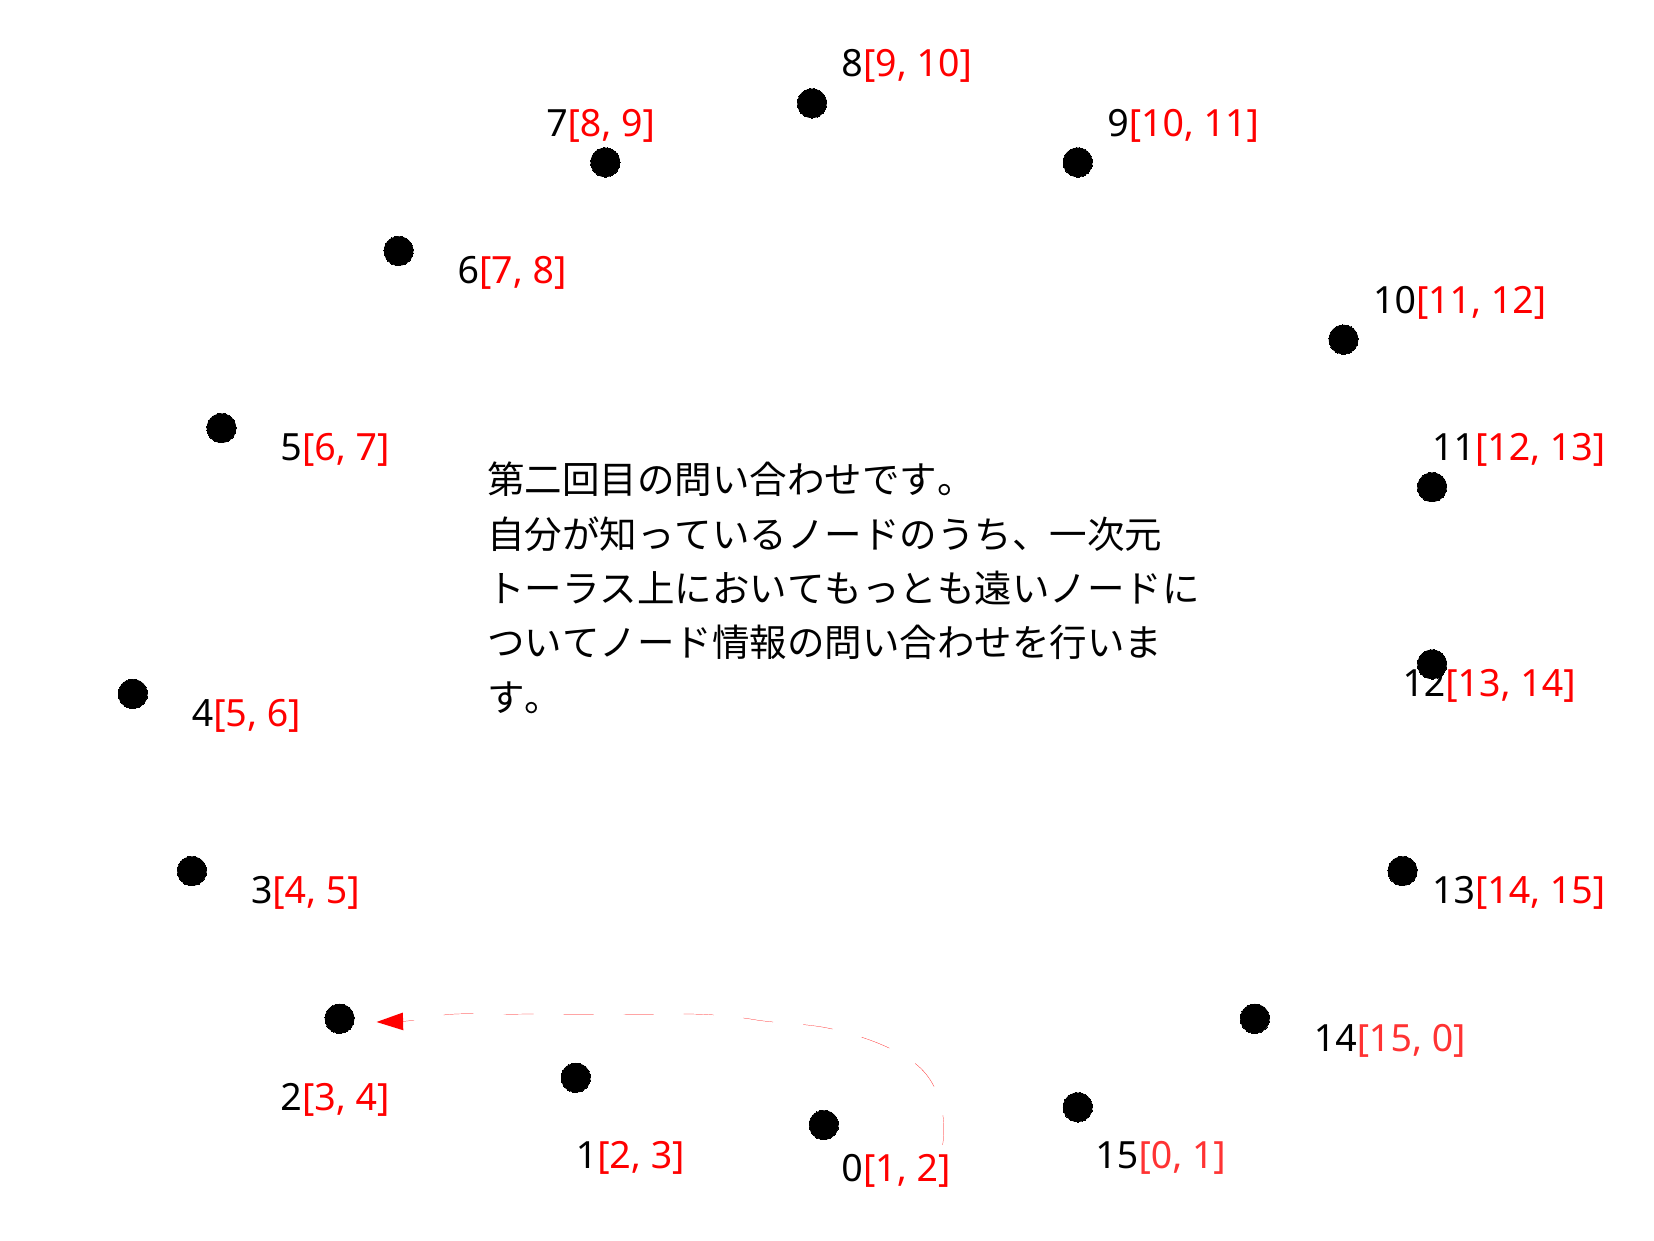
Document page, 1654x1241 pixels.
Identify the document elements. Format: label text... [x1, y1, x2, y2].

text_box 13[14, 15] [1417, 856, 1654, 916]
text_box [1062, 1092, 1093, 1123]
text_box 1[2, 3] [561, 1121, 739, 1182]
text_box 8[9, 10] [826, 28, 1004, 89]
text_box 10[11, 12] [1358, 265, 1625, 326]
text_box [590, 149, 621, 178]
text_box 15[0, 1] [1080, 1121, 1359, 1182]
text_box 5[6, 7] [265, 412, 532, 473]
text_box 第二回目の問い合わせです。 自分が知っているノードのうち、一次元トーラス上においてもっとも遠いノードについてノード情報の問い合わせを行います。 [472, 443, 1241, 682]
text_box 11[12, 13] [1417, 413, 1654, 473]
text_box 9[10, 11] [1092, 88, 1300, 149]
text_box [118, 679, 148, 709]
text_box [1417, 473, 1447, 502]
text_box [561, 1062, 591, 1093]
text_box 0[1, 2] [826, 1133, 1004, 1194]
text_box 14[15, 0] [1299, 1003, 1536, 1064]
text_box 4[5, 6] [177, 678, 414, 739]
text_box [809, 1110, 839, 1140]
text_box [797, 88, 827, 119]
text_box [1328, 324, 1359, 355]
text_box [1240, 1003, 1270, 1034]
text_box 7[8, 9] [531, 88, 709, 149]
text_box 6[7, 8] [442, 236, 621, 296]
text_box 2[3, 4] [265, 1062, 443, 1123]
text_box [1387, 856, 1417, 886]
text_box [383, 236, 414, 266]
text_box [177, 856, 207, 886]
text_box [324, 1003, 355, 1034]
text_box 3[4, 5] [236, 856, 414, 916]
text_box [1062, 147, 1093, 178]
text_box 12[13, 14] [1387, 649, 1654, 709]
text_box [206, 413, 237, 443]
